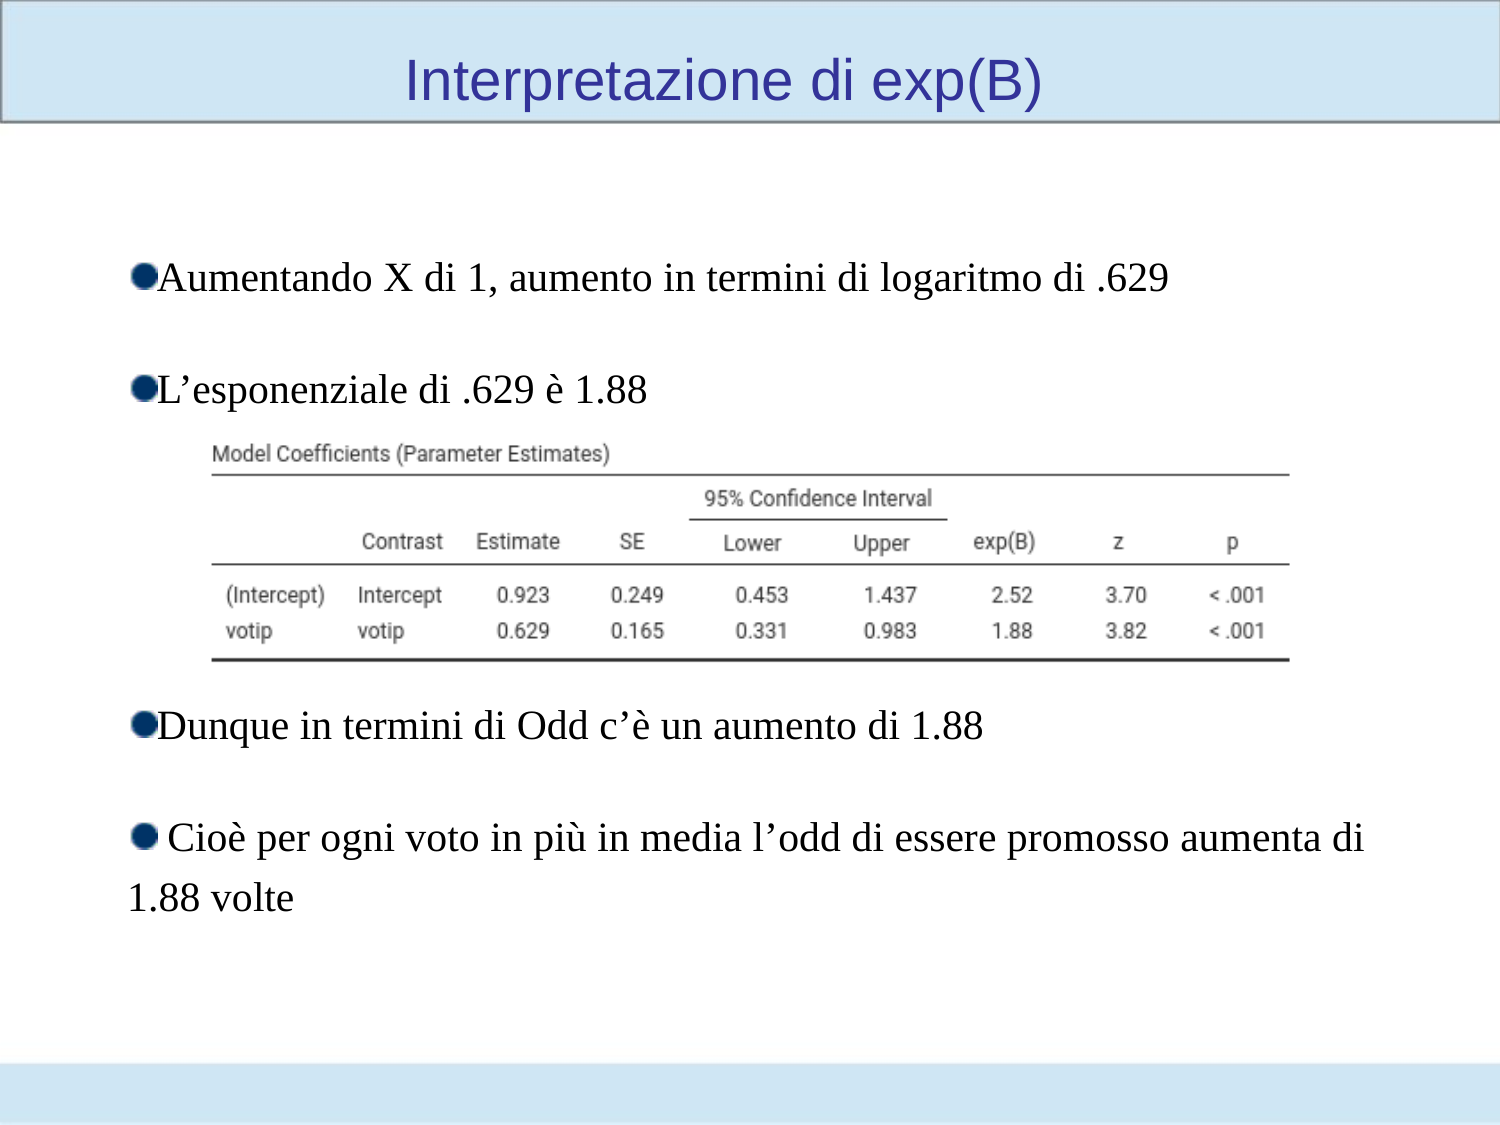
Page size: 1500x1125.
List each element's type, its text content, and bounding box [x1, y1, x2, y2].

picture [0, 0, 1500, 1125]
text_box Interpretazione di exp(B) [49, 7, 1400, 147]
text_box Aumentando X di 1, aumento in termini di logaritmo di .629 L’esponenziale di .629 è 1.88 Dunque in termini di Odd c’è un aumento di 1.88 Cioè per ogni voto in più in media l’odd di essere promosso aumenta di 1.88 volte [112, 231, 1400, 928]
